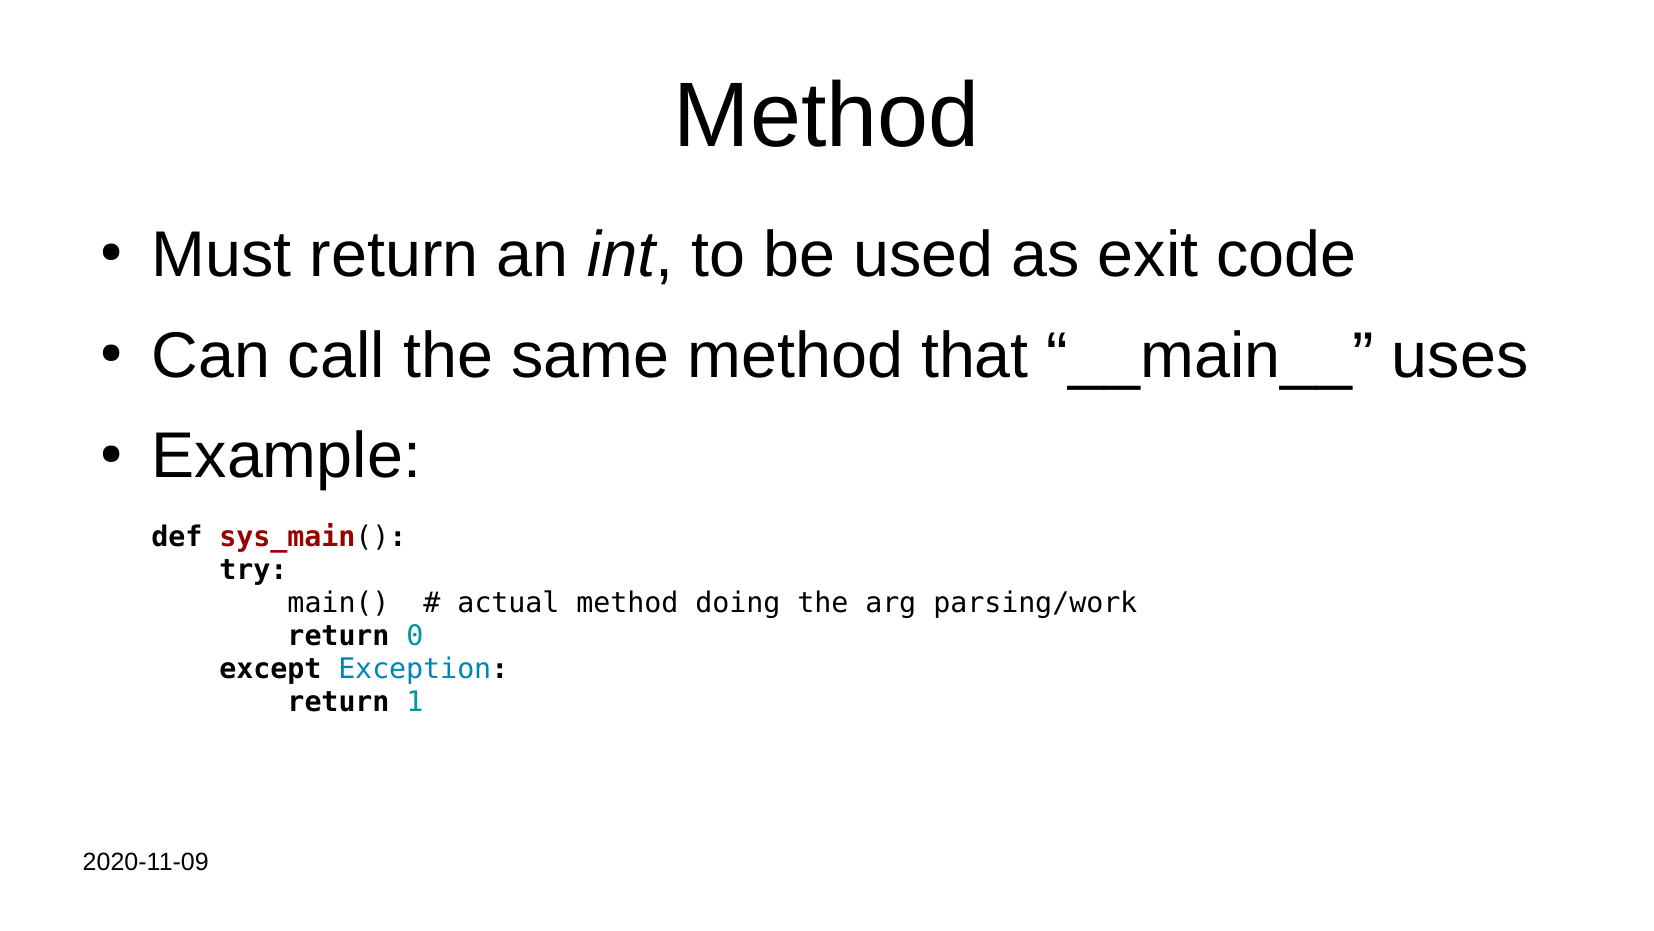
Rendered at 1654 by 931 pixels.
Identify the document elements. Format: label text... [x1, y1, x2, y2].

list Must return an int, to be used as exit code Can call the same method that “__main__” uses Example: def sys_main(): try: main() # actual method doing the arg parsing/work return 0 except Exception: return 1 [82, 217, 1571, 758]
title Method [82, 37, 1571, 193]
